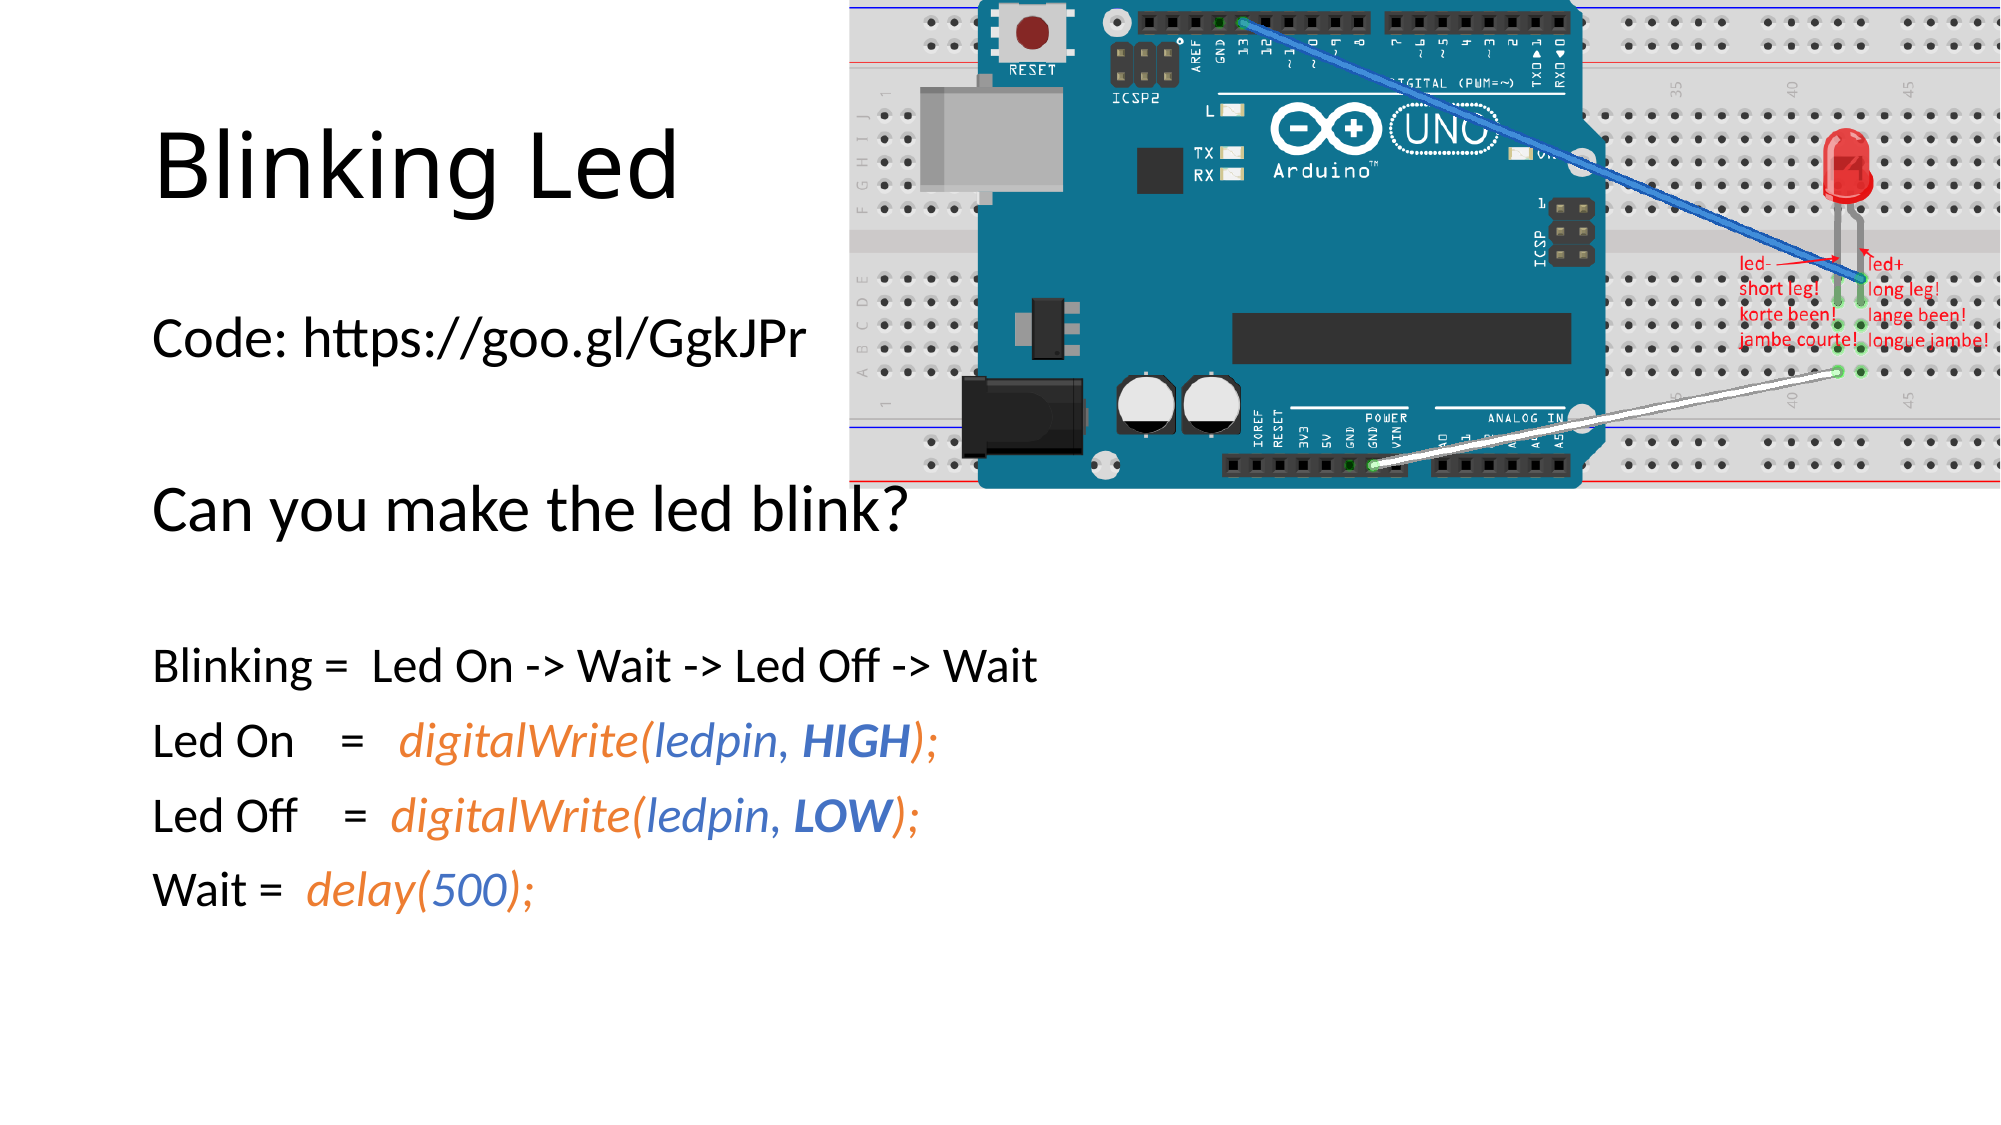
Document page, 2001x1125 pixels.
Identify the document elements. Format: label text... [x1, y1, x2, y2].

list Code: https://goo.gl/GgkJPr Can you make the led blink? Blinking = Led On -> Wait -> Led Off -> Wait Led On = digitalWrite(ledpin, HIGH); Led Off = digitalWrite(ledpin, LOW); Wait = delay(500); [137, 299, 1863, 1014]
title Blinking Led [137, 59, 1863, 278]
picture [849, 0, 2000, 548]
